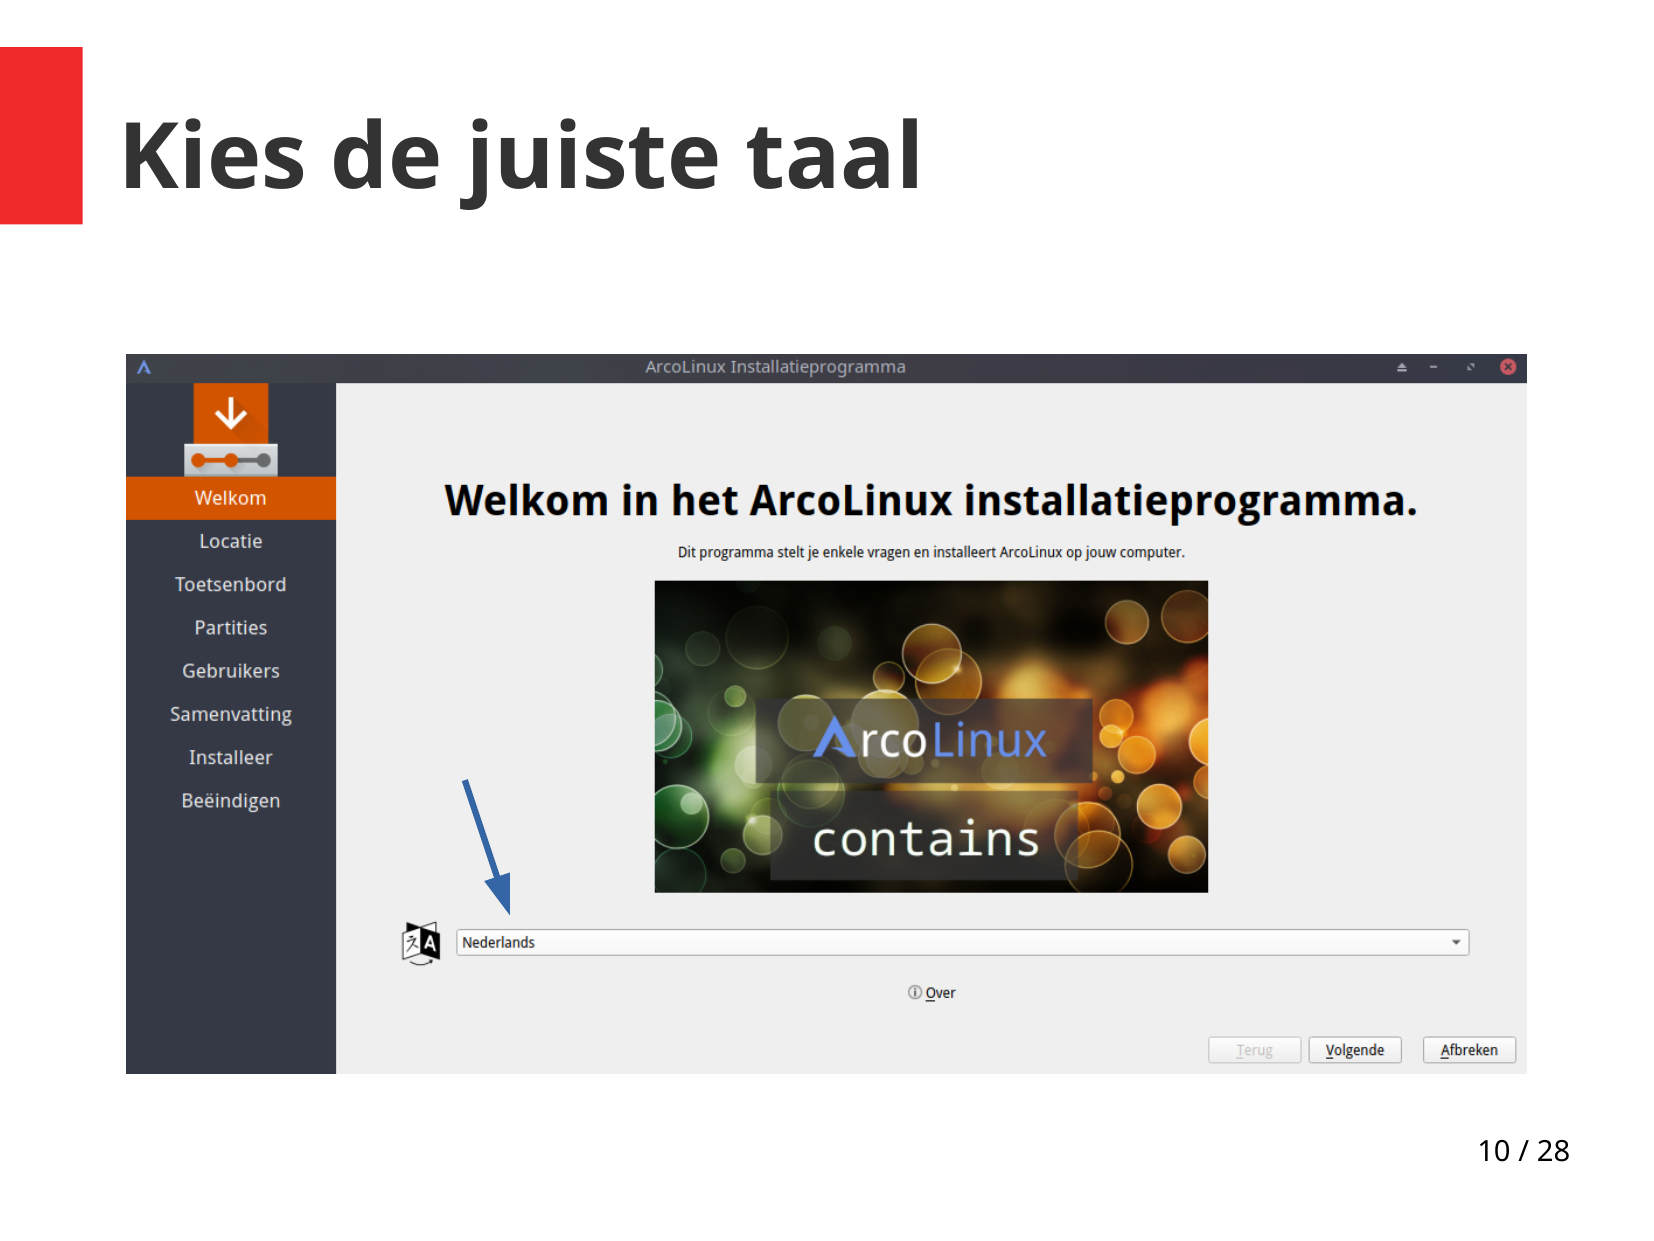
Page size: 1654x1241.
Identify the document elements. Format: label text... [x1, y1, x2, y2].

title Kies de juiste taal [118, 49, 1571, 257]
picture [126, 354, 1527, 1074]
